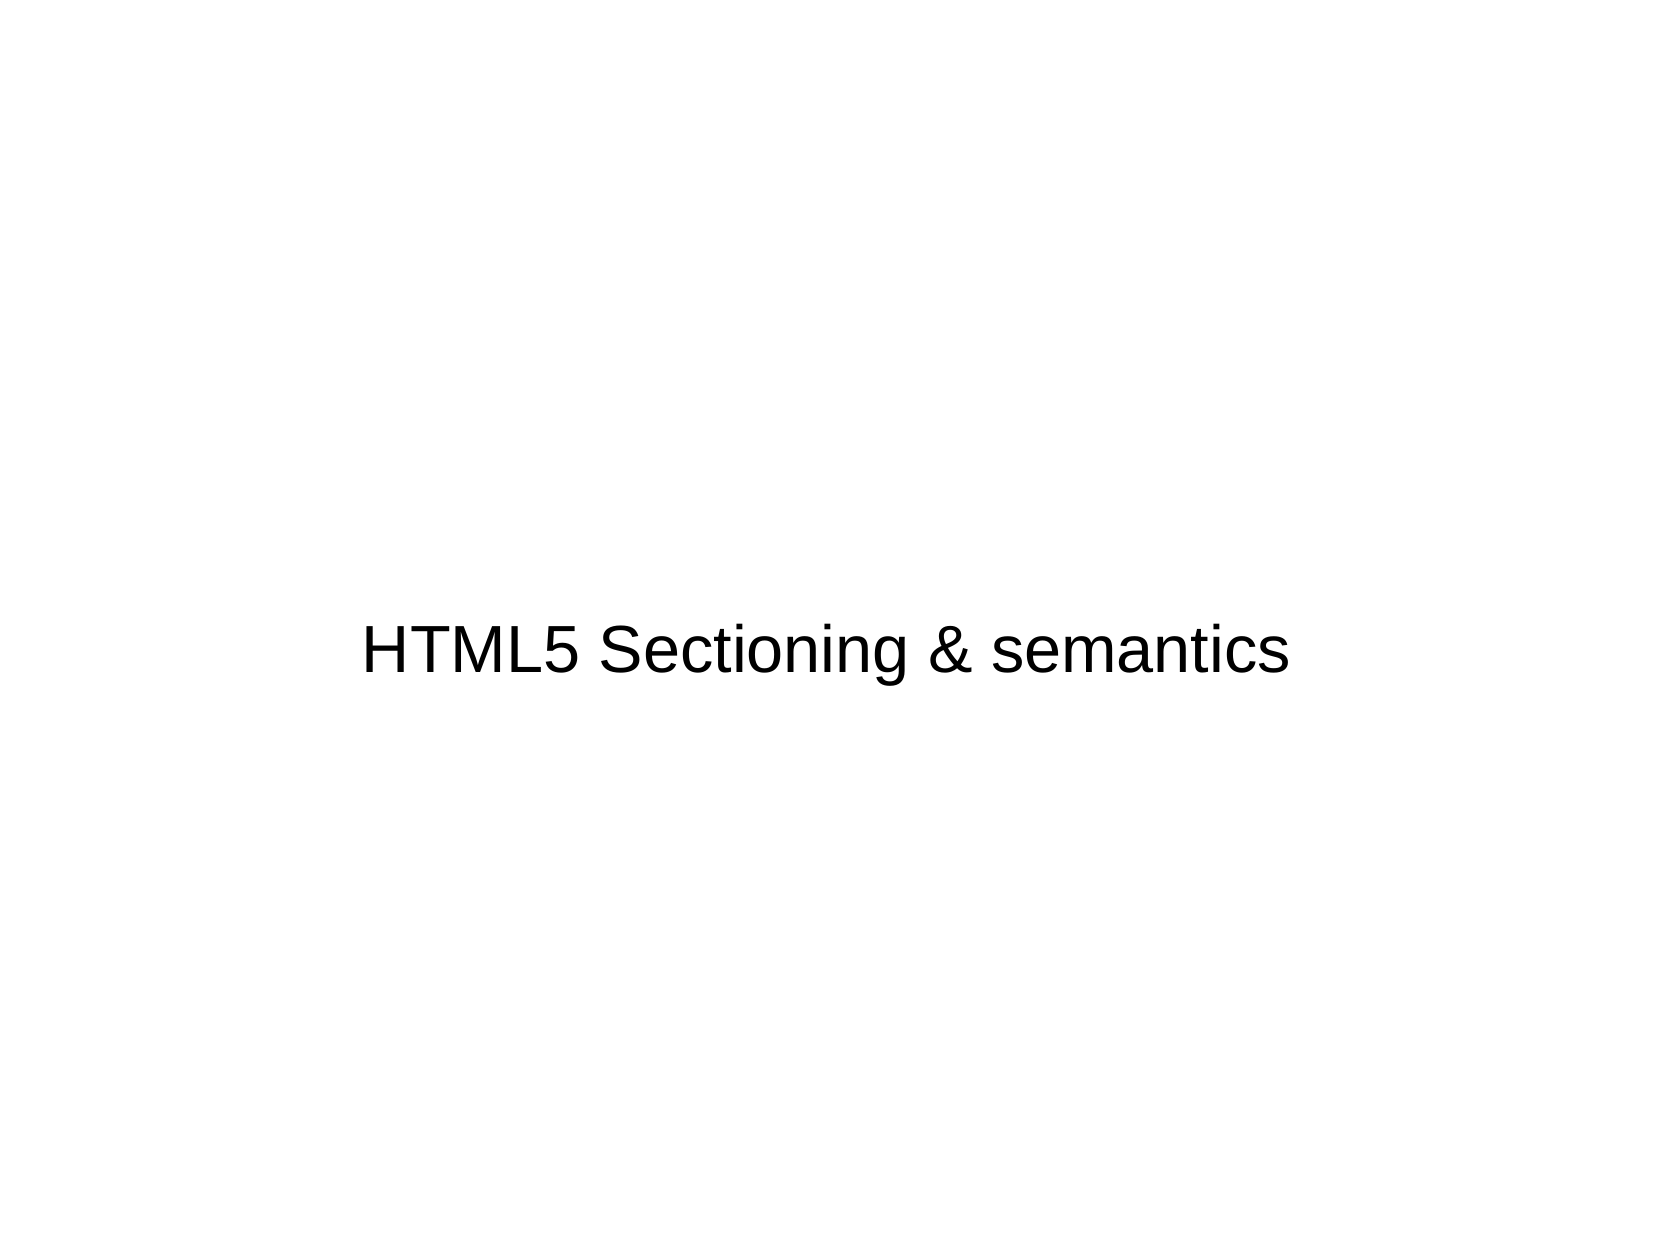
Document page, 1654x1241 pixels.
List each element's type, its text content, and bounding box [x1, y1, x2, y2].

subtitle HTML5 Sectioning & semantics [82, 290, 1571, 1010]
